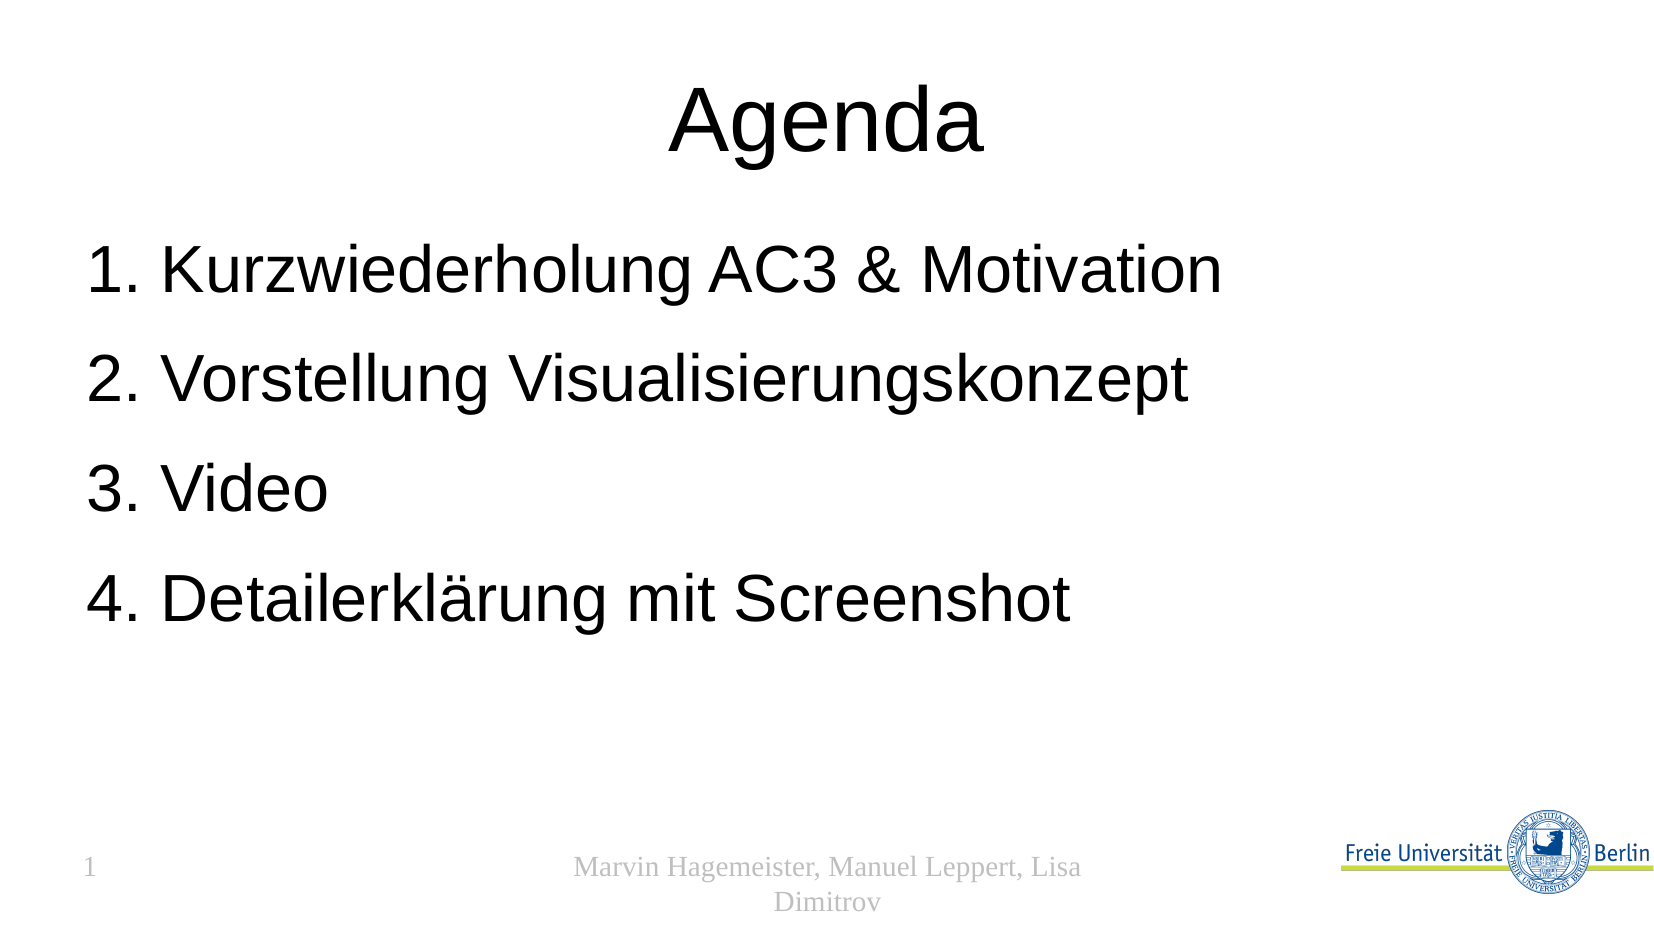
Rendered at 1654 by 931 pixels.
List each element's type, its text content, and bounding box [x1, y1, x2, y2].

title Agenda [82, 37, 1571, 193]
text_box Marvin Hagemeister, Manuel Leppert, Lisa Dimitrov [565, 847, 1090, 912]
list Kurzwiederholung AC3 & Motivation Vorstellung Visualisierungskonzept Video Detailerklärung mit Screenshot [86, 225, 1576, 766]
text_box 1 [82, 847, 468, 912]
picture [1341, 810, 1654, 894]
